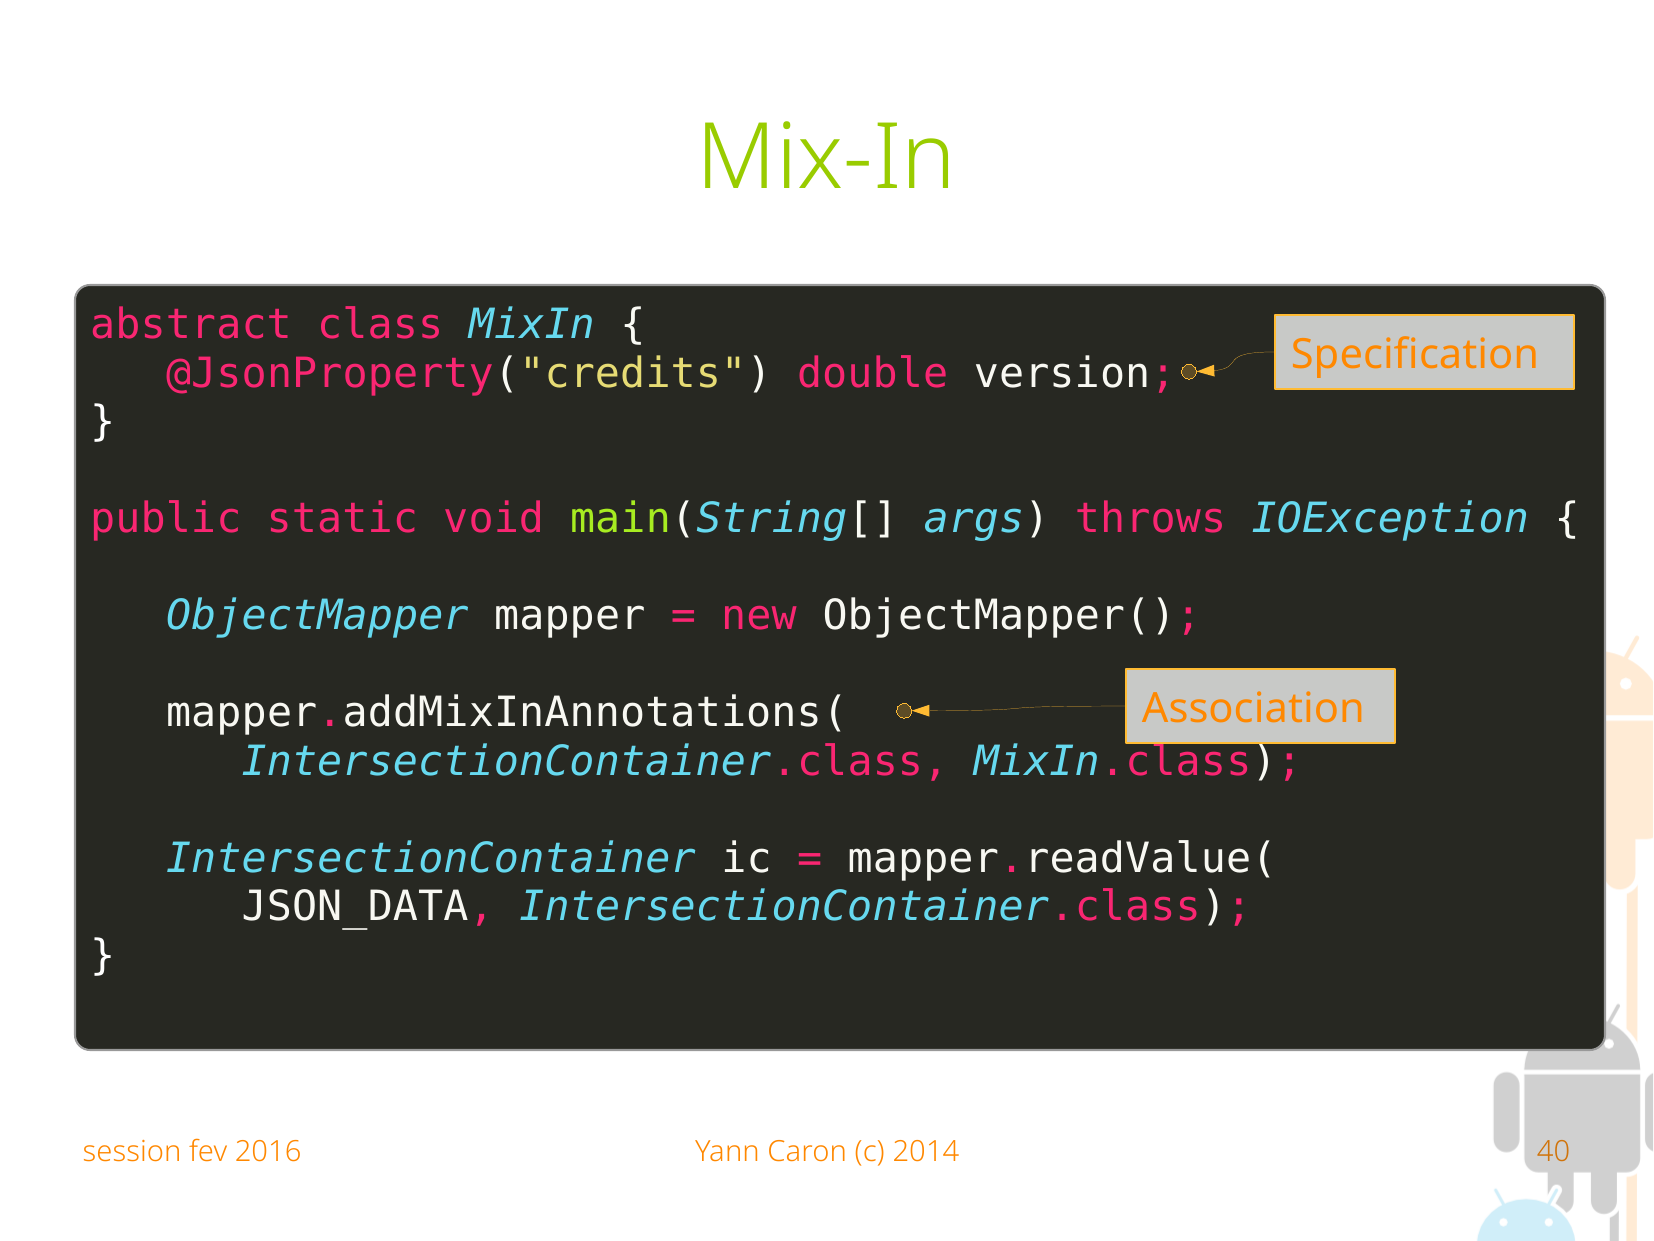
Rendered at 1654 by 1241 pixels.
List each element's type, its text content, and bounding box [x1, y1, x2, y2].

text_box Specification [1275, 315, 1575, 381]
text_box abstract class MixIn { @JsonProperty("credits") double version; } public static void main(String[] args) throws IOException { ObjectMapper mapper = new ObjectMapper(); mapper.addMixInAnnotations( IntersectionContainer.class, MixIn.class); IntersectionContainer ic = mapper.readValue( JSON_DATA, IntersectionContainer.class); } [75, 285, 1606, 1051]
title Mix-In [82, 49, 1571, 257]
text_box Association [1126, 669, 1396, 736]
text_box [896, 703, 912, 719]
text_box [1181, 364, 1197, 380]
picture [240, 423, 1654, 1241]
